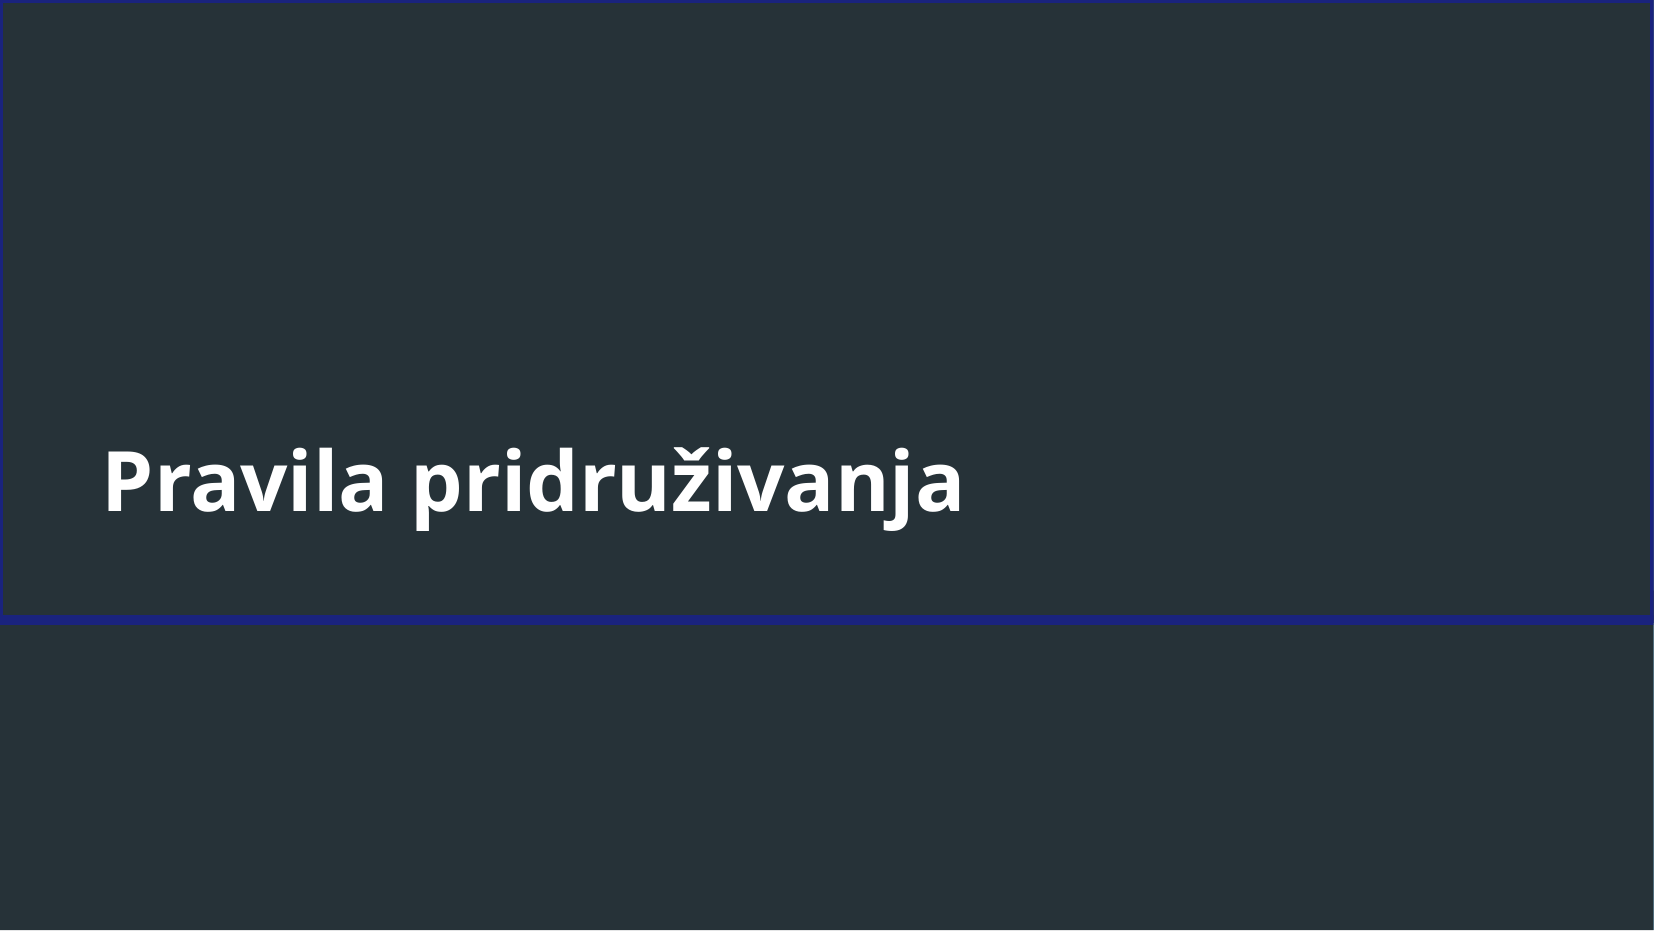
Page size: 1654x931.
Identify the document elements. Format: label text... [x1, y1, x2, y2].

text_box Pravila pridruživanja [87, 395, 1104, 546]
